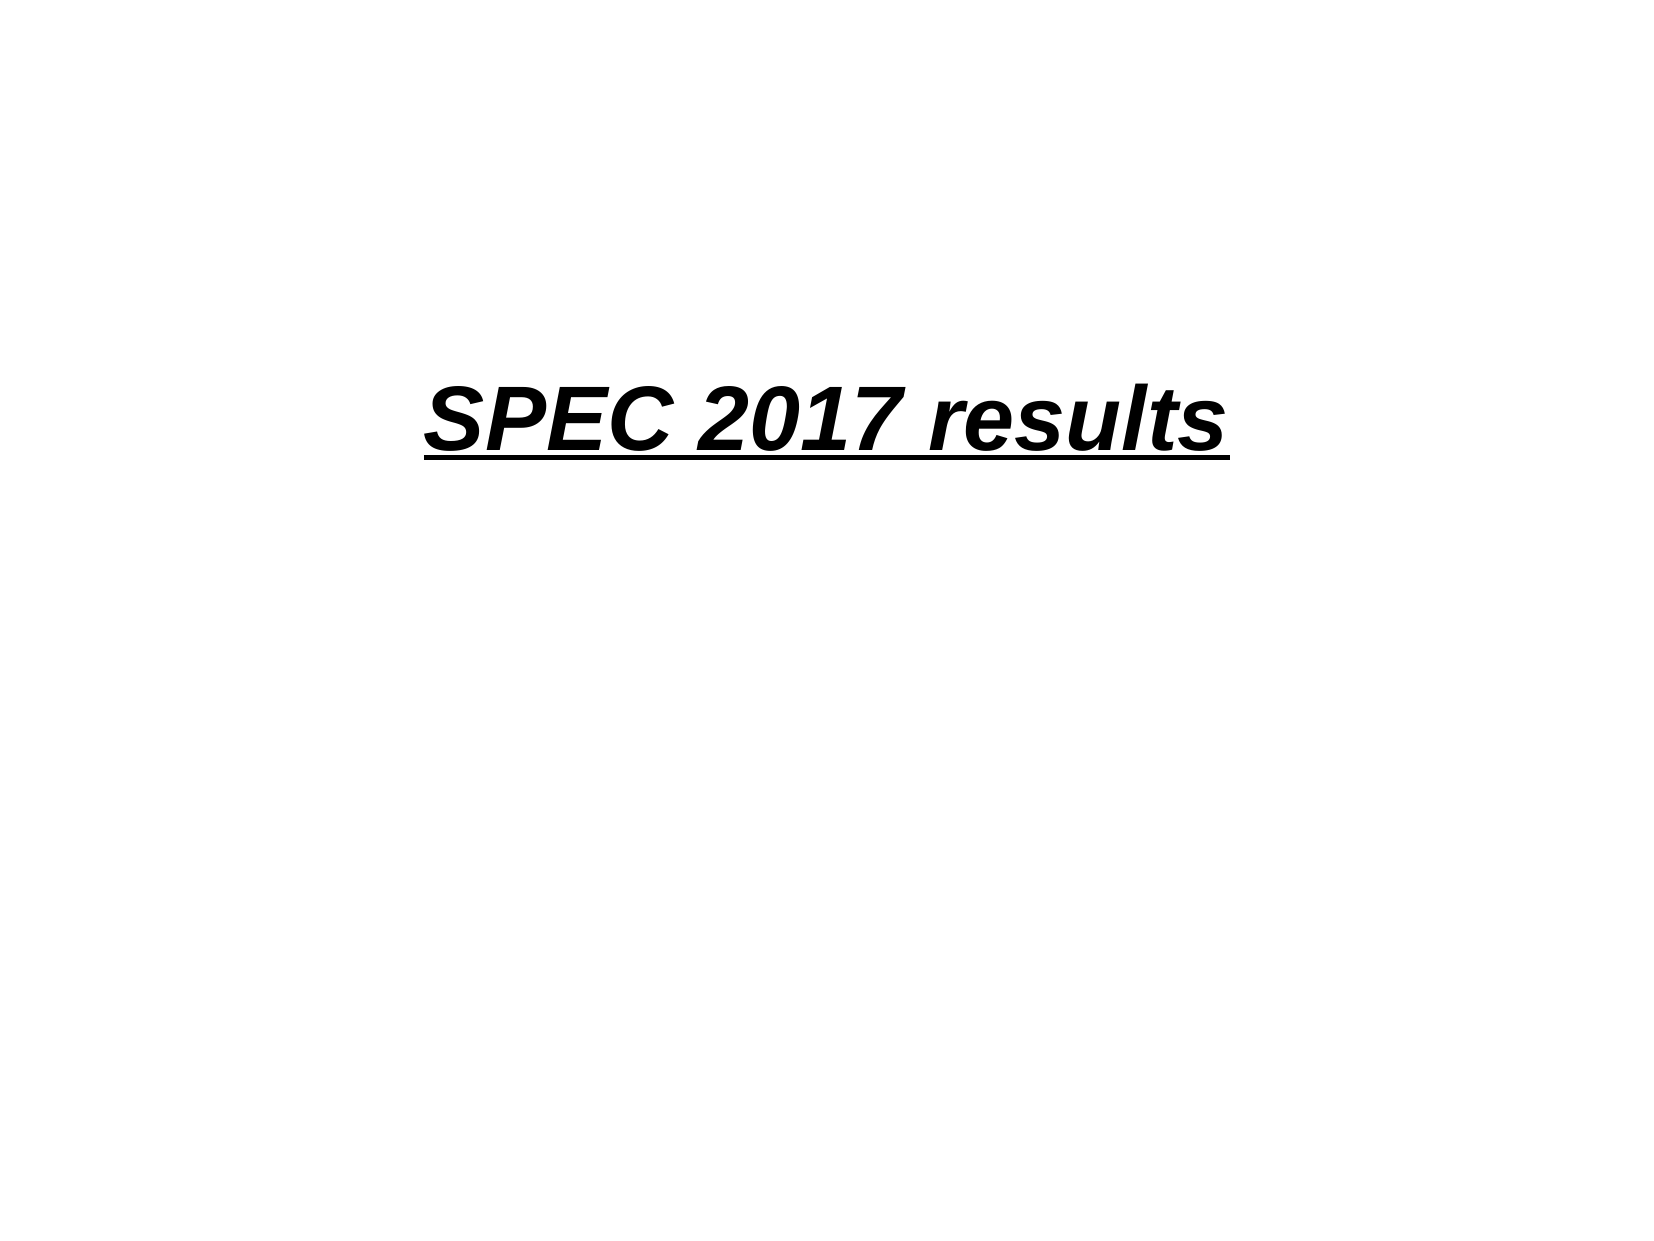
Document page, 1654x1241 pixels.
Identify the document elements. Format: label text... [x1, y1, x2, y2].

title SPEC 2017 results [82, 315, 1571, 523]
